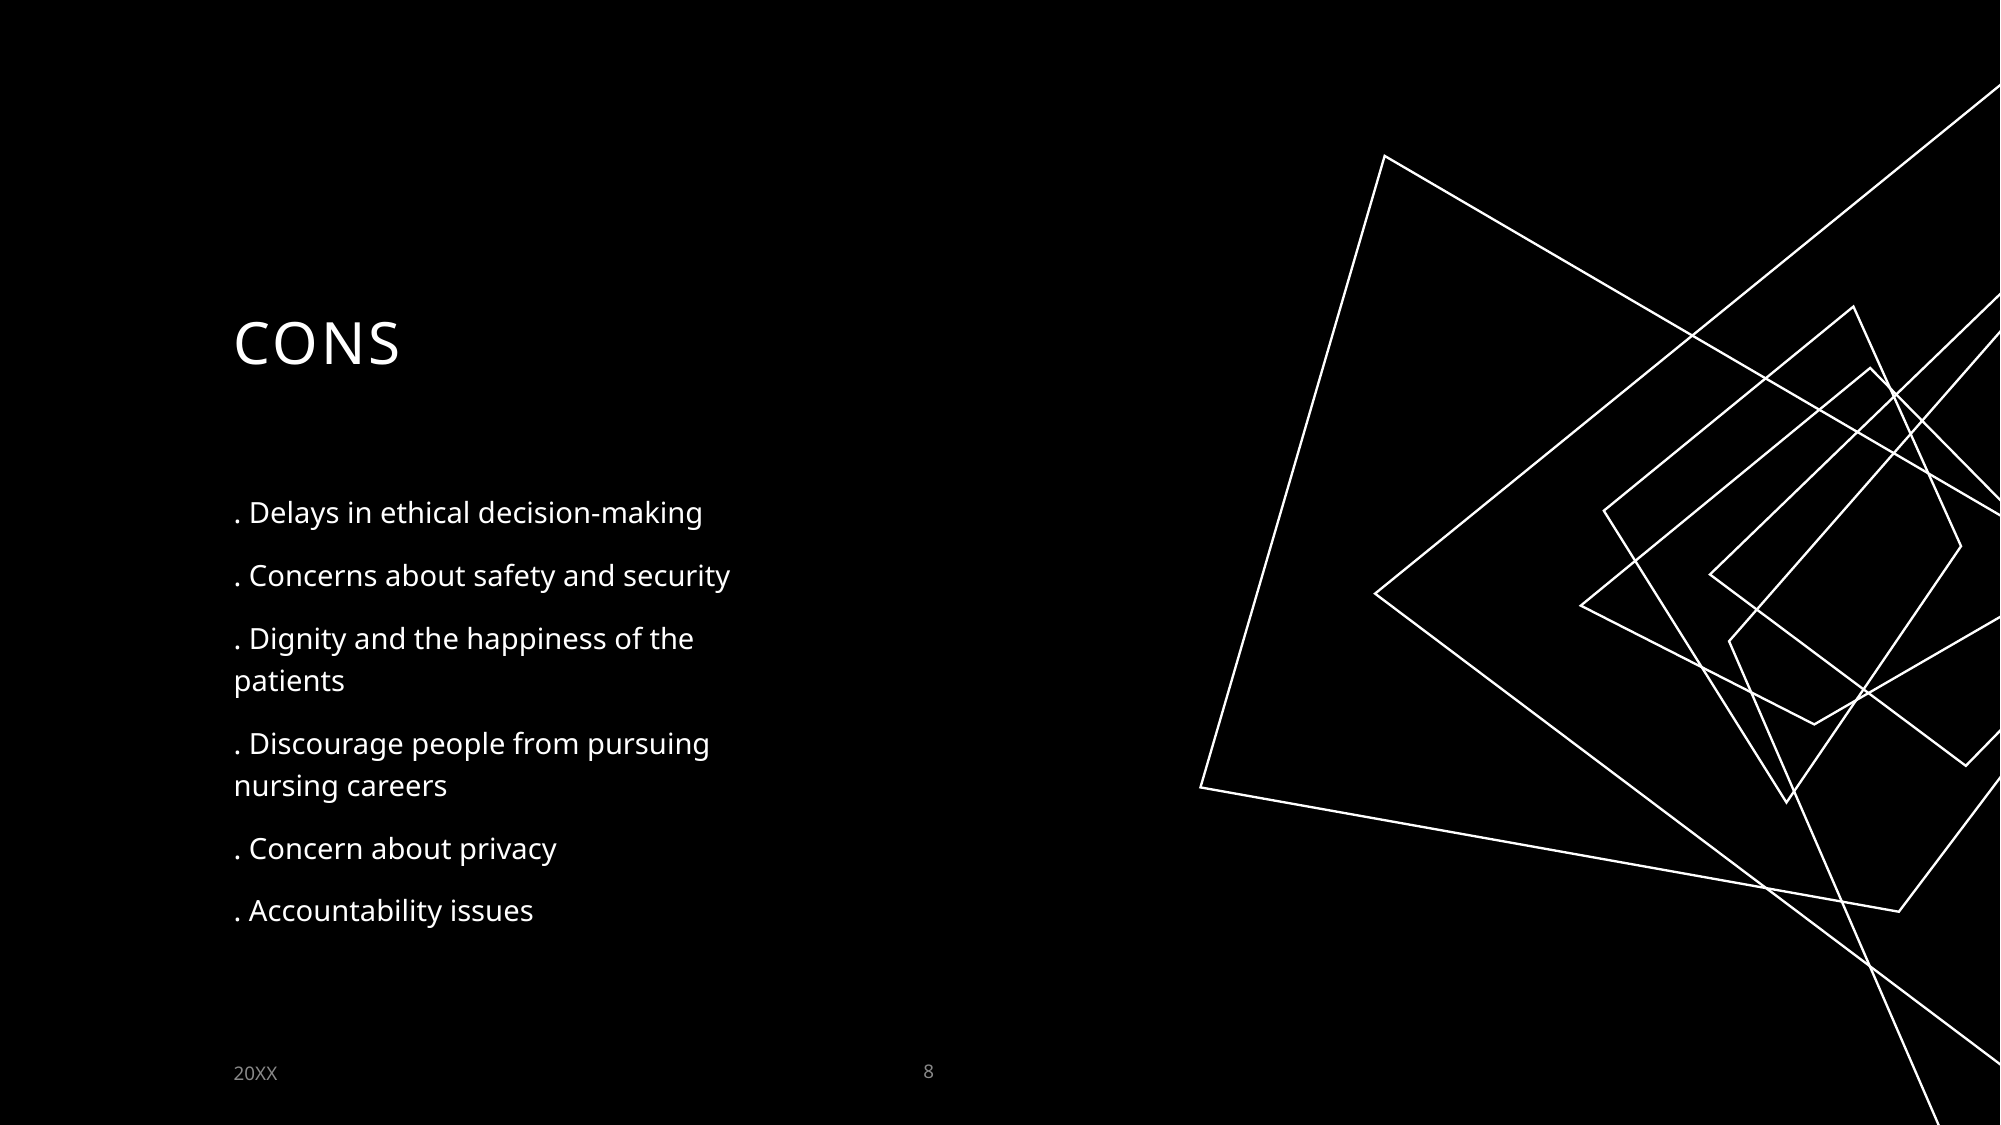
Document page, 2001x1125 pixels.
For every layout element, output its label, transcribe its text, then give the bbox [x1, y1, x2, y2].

title cons [218, 167, 740, 385]
slide_number 7 [908, 1042, 1071, 1103]
slide_number 20XX [218, 1042, 381, 1103]
list . Delays in ethical decision-making . Concerns about safety and security . Dignity and the happiness of the patients . Discourage people from pursuing nursing careers . Concern about privacy . Accountability issues [218, 479, 805, 936]
